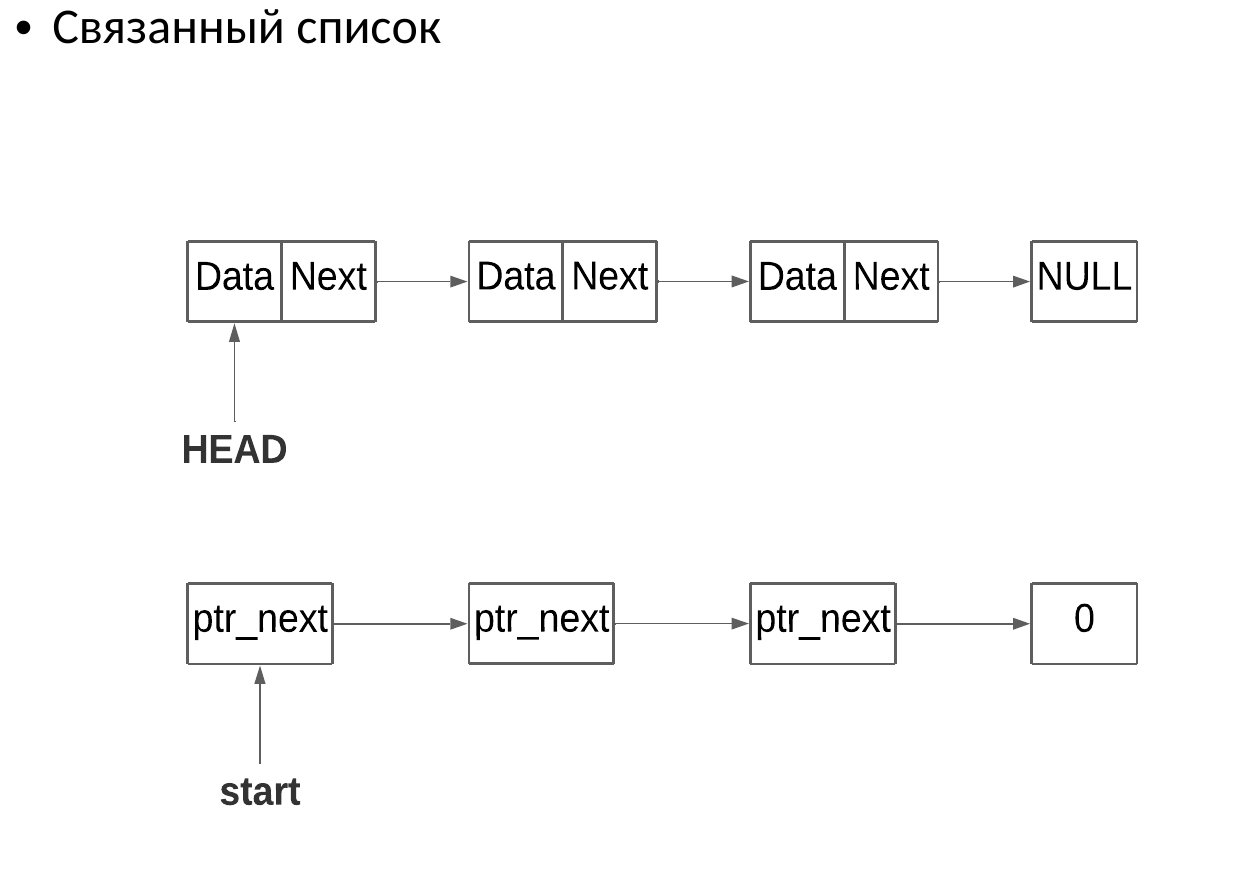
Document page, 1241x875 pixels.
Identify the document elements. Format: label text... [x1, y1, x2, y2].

text_box [846, 243, 937, 320]
text_box [1033, 585, 1136, 663]
text_box [752, 243, 843, 320]
text_box [189, 243, 280, 320]
text_box [232, 332, 237, 340]
text_box [564, 243, 655, 320]
text_box [283, 243, 374, 320]
text_box [470, 585, 612, 662]
text_box [168, 421, 301, 483]
text_box [194, 763, 326, 825]
text_box Связанный список [0, 0, 1240, 874]
text_box [470, 243, 561, 320]
text_box [1033, 243, 1136, 320]
text_box [752, 585, 894, 663]
text_box [189, 585, 331, 663]
